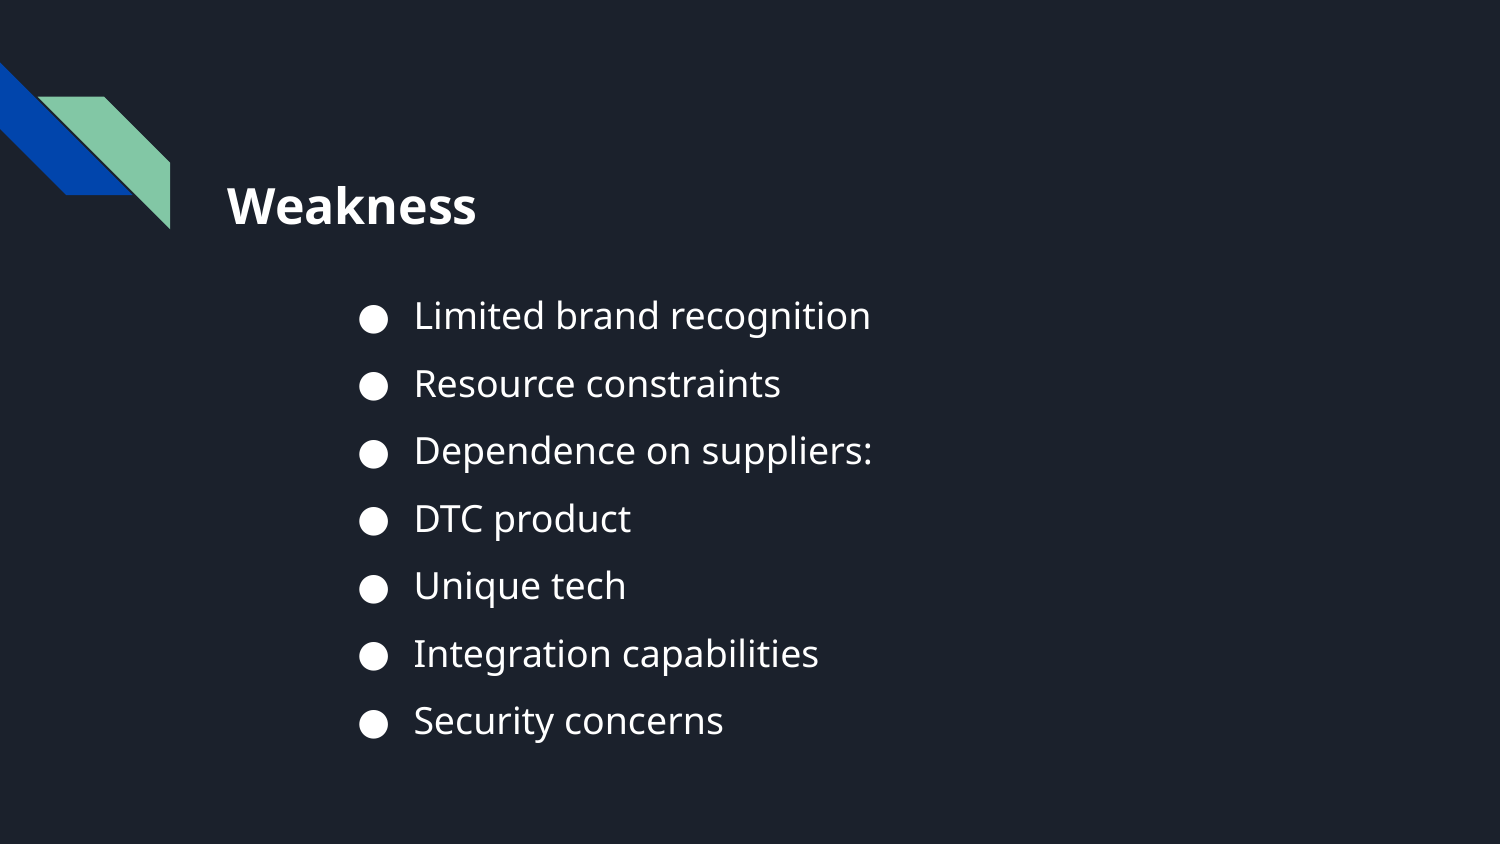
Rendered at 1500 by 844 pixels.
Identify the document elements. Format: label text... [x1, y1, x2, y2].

list Limited brand recognition Resource constraints Dependence on suppliers: DTC product Unique tech Integration capabilities Security concerns [323, 254, 1055, 733]
title Weakness [212, 129, 1368, 280]
